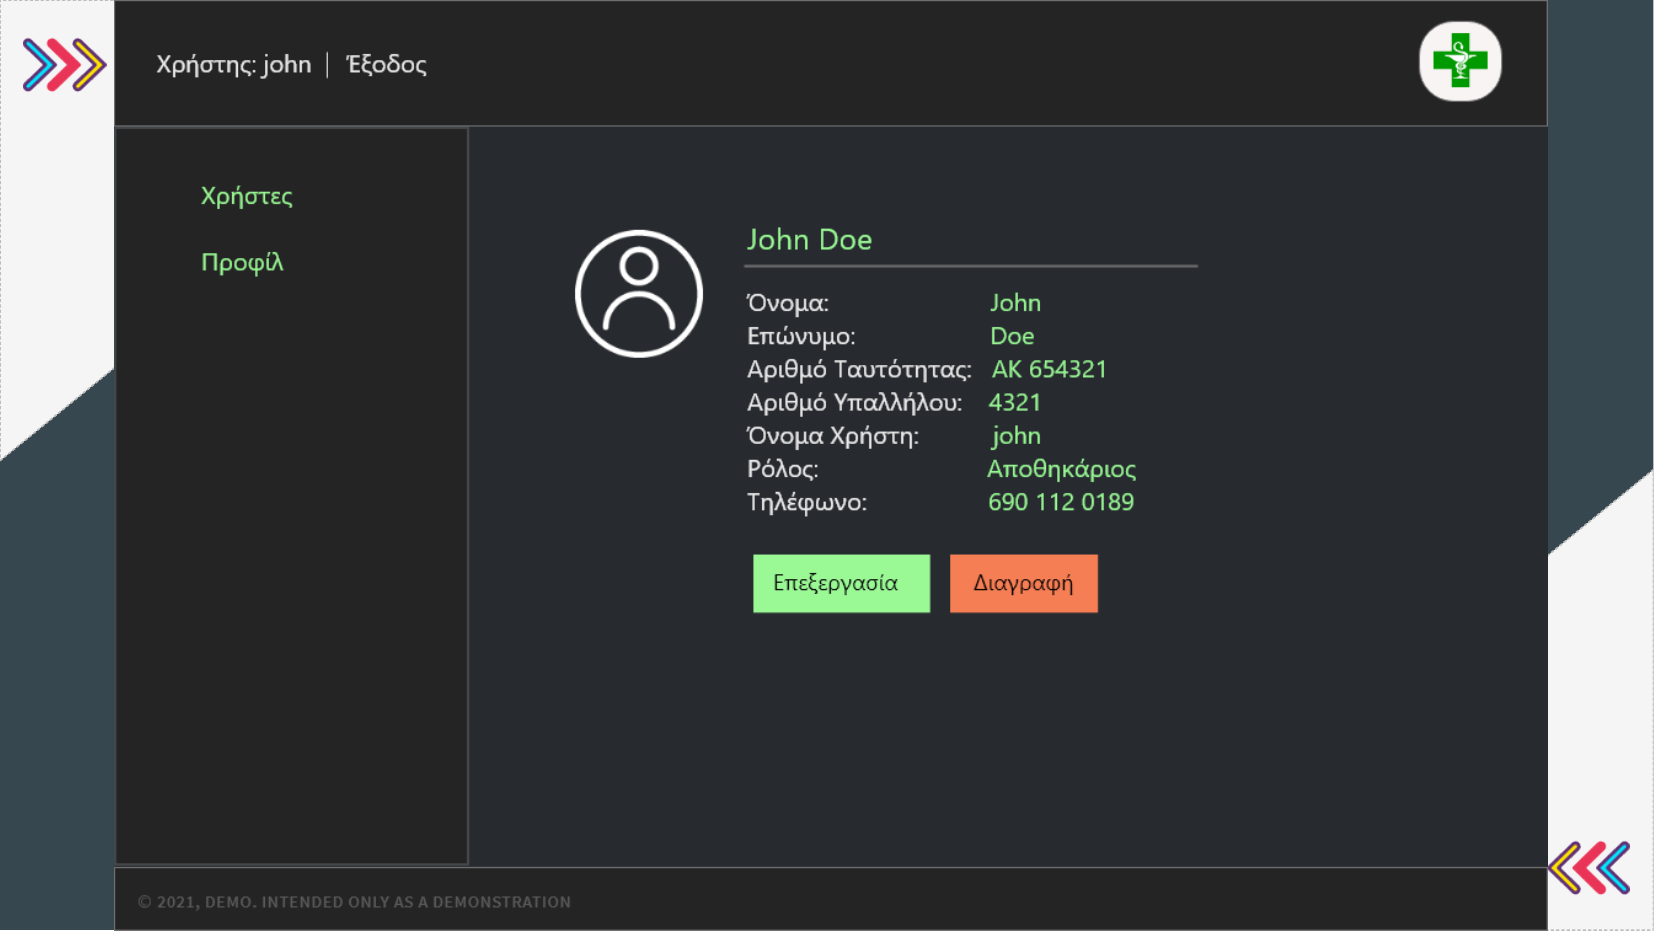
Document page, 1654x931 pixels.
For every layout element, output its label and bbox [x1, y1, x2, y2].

picture [114, 0, 1630, 931]
text_box [1548, 469, 1654, 931]
picture [23, 23, 107, 107]
text_box [0, 0, 114, 461]
